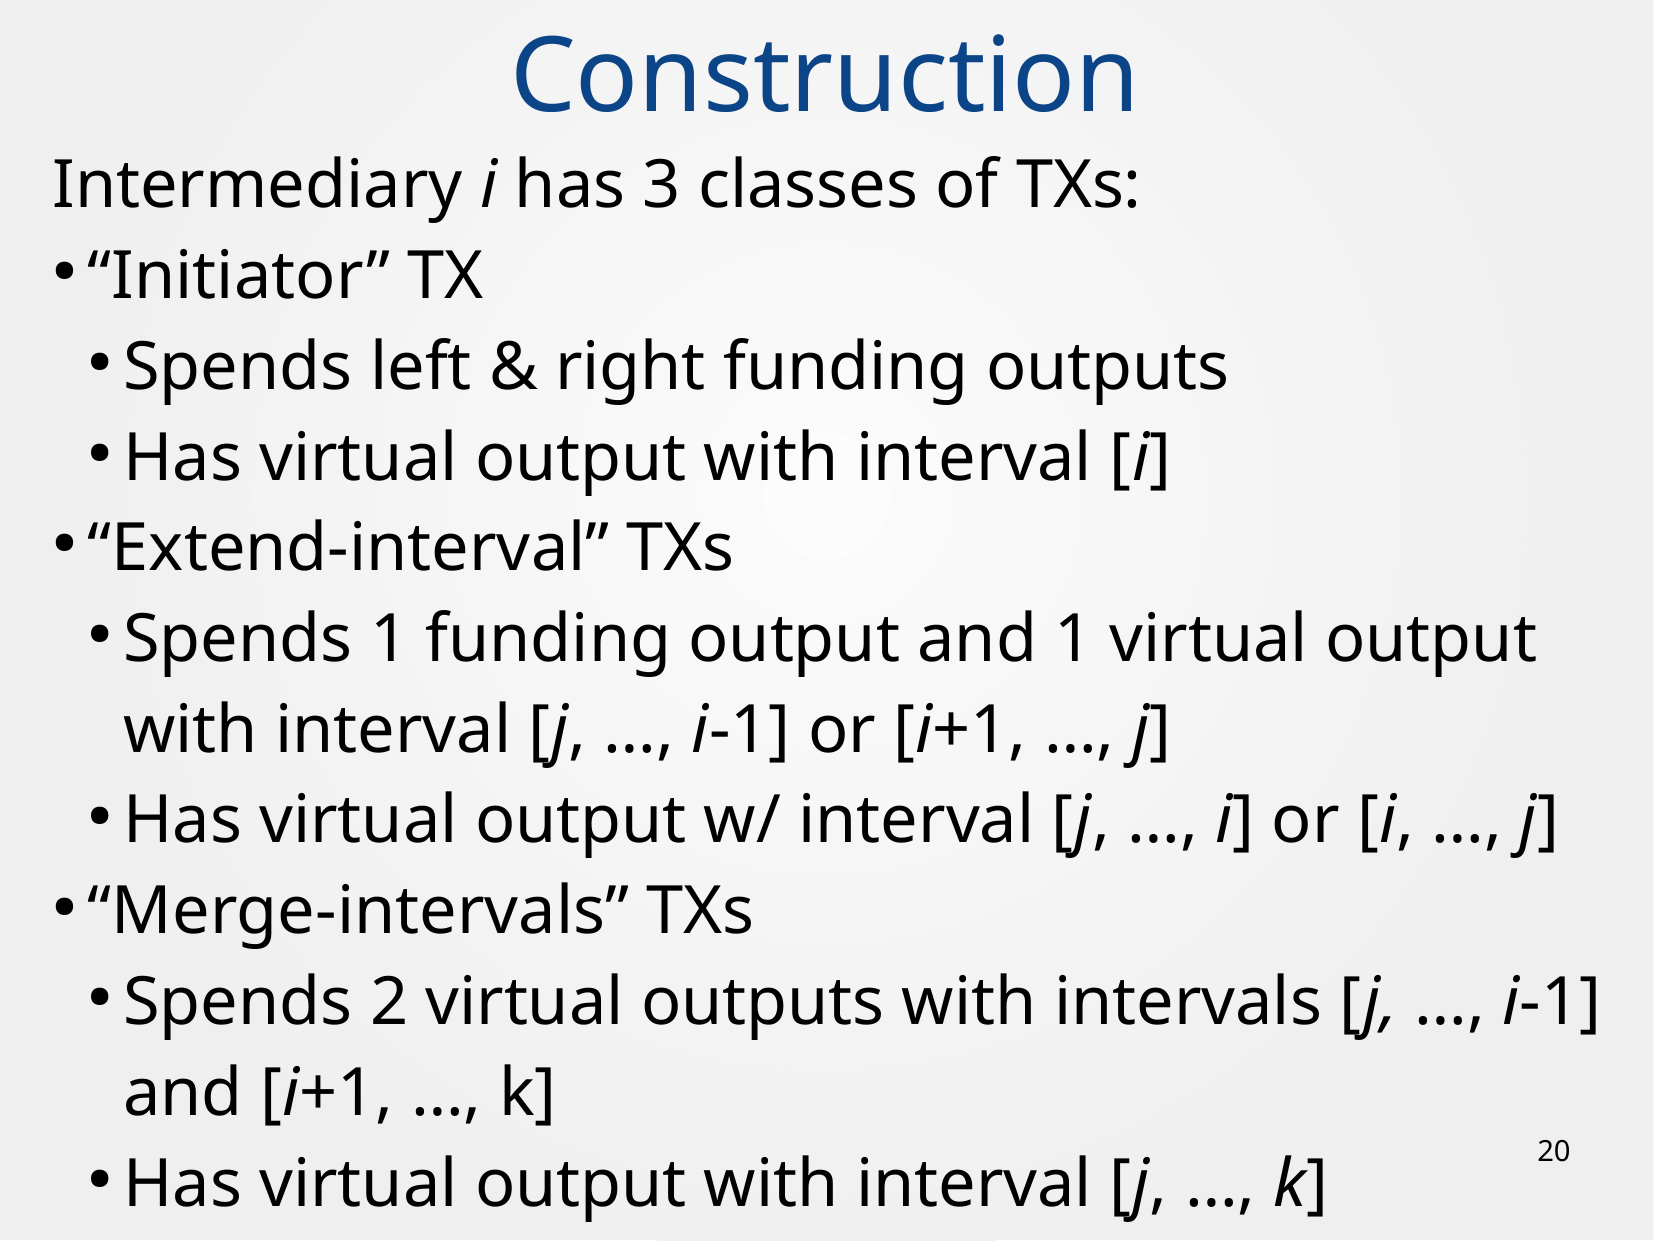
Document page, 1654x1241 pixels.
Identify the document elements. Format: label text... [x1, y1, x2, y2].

title Construction [510, 0, 1144, 143]
subtitle Intermediary i has 3 classes of TXs: “Initiator” TX Spends left & right funding outputs Has virtual output with interval [i] “Extend-interval” TXs Spends 1 funding output and 1 virtual output with interval [j, …, i-1] or [i+1, …, j] Has virtual output w/ interval [j, …, i] or [i, …, j] “Merge-intervals” TXs Spends 2 virtual outputs with intervals [j, …, i-1] and [i+1, …, k] Has virtual output with interval [j, …, k] [52, 136, 1610, 1226]
